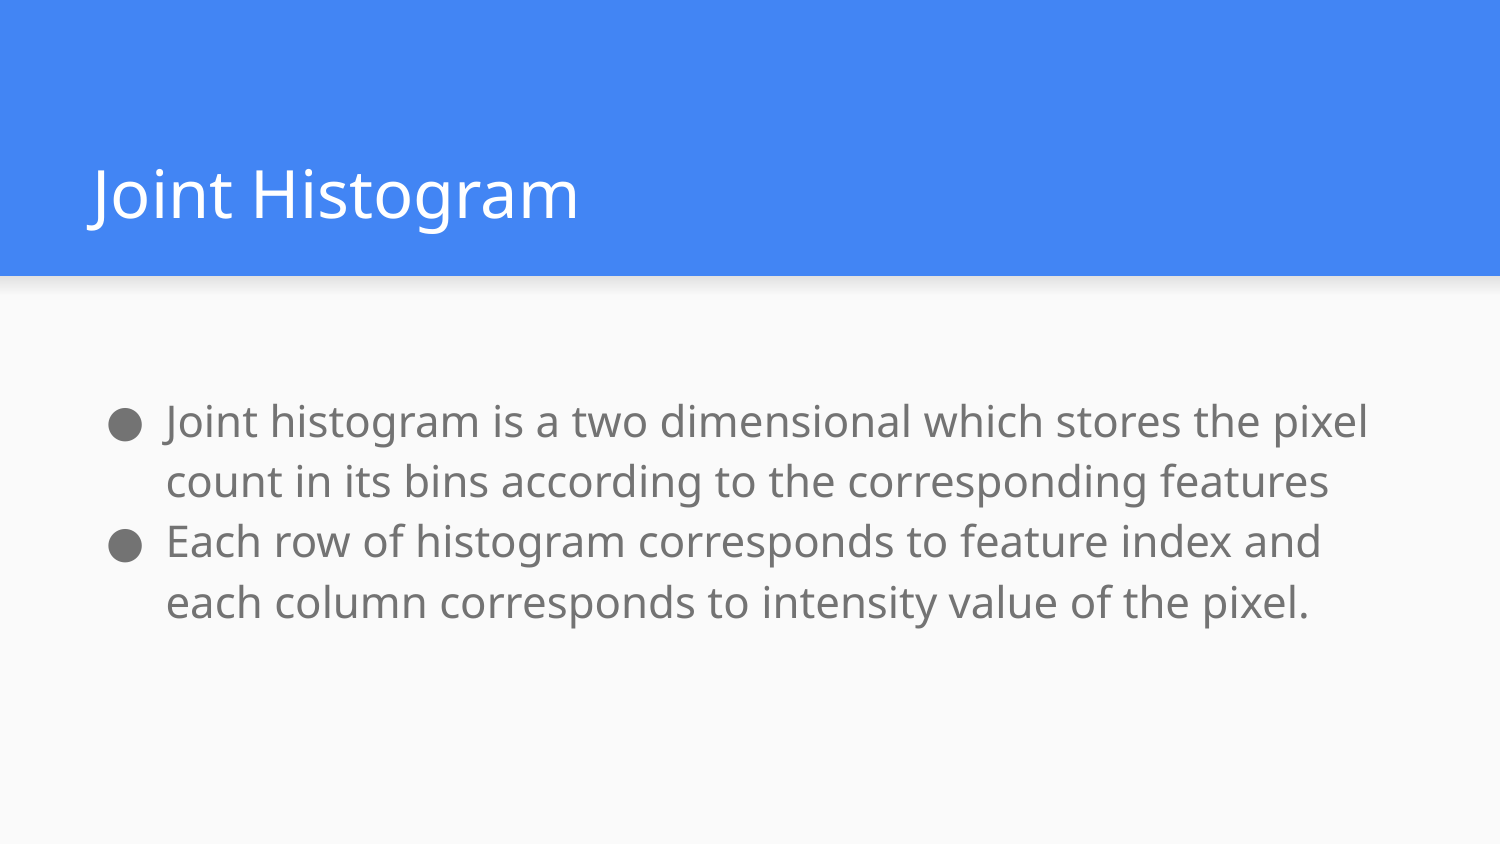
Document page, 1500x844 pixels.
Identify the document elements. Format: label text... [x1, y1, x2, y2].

list Joint histogram is a two dimensional which stores the pixel count in its bins according to the corresponding features Each row of histogram corresponds to feature index and each column corresponds to intensity value of the pixel. [75, 370, 1425, 753]
title Joint Histogram [77, 121, 1427, 248]
